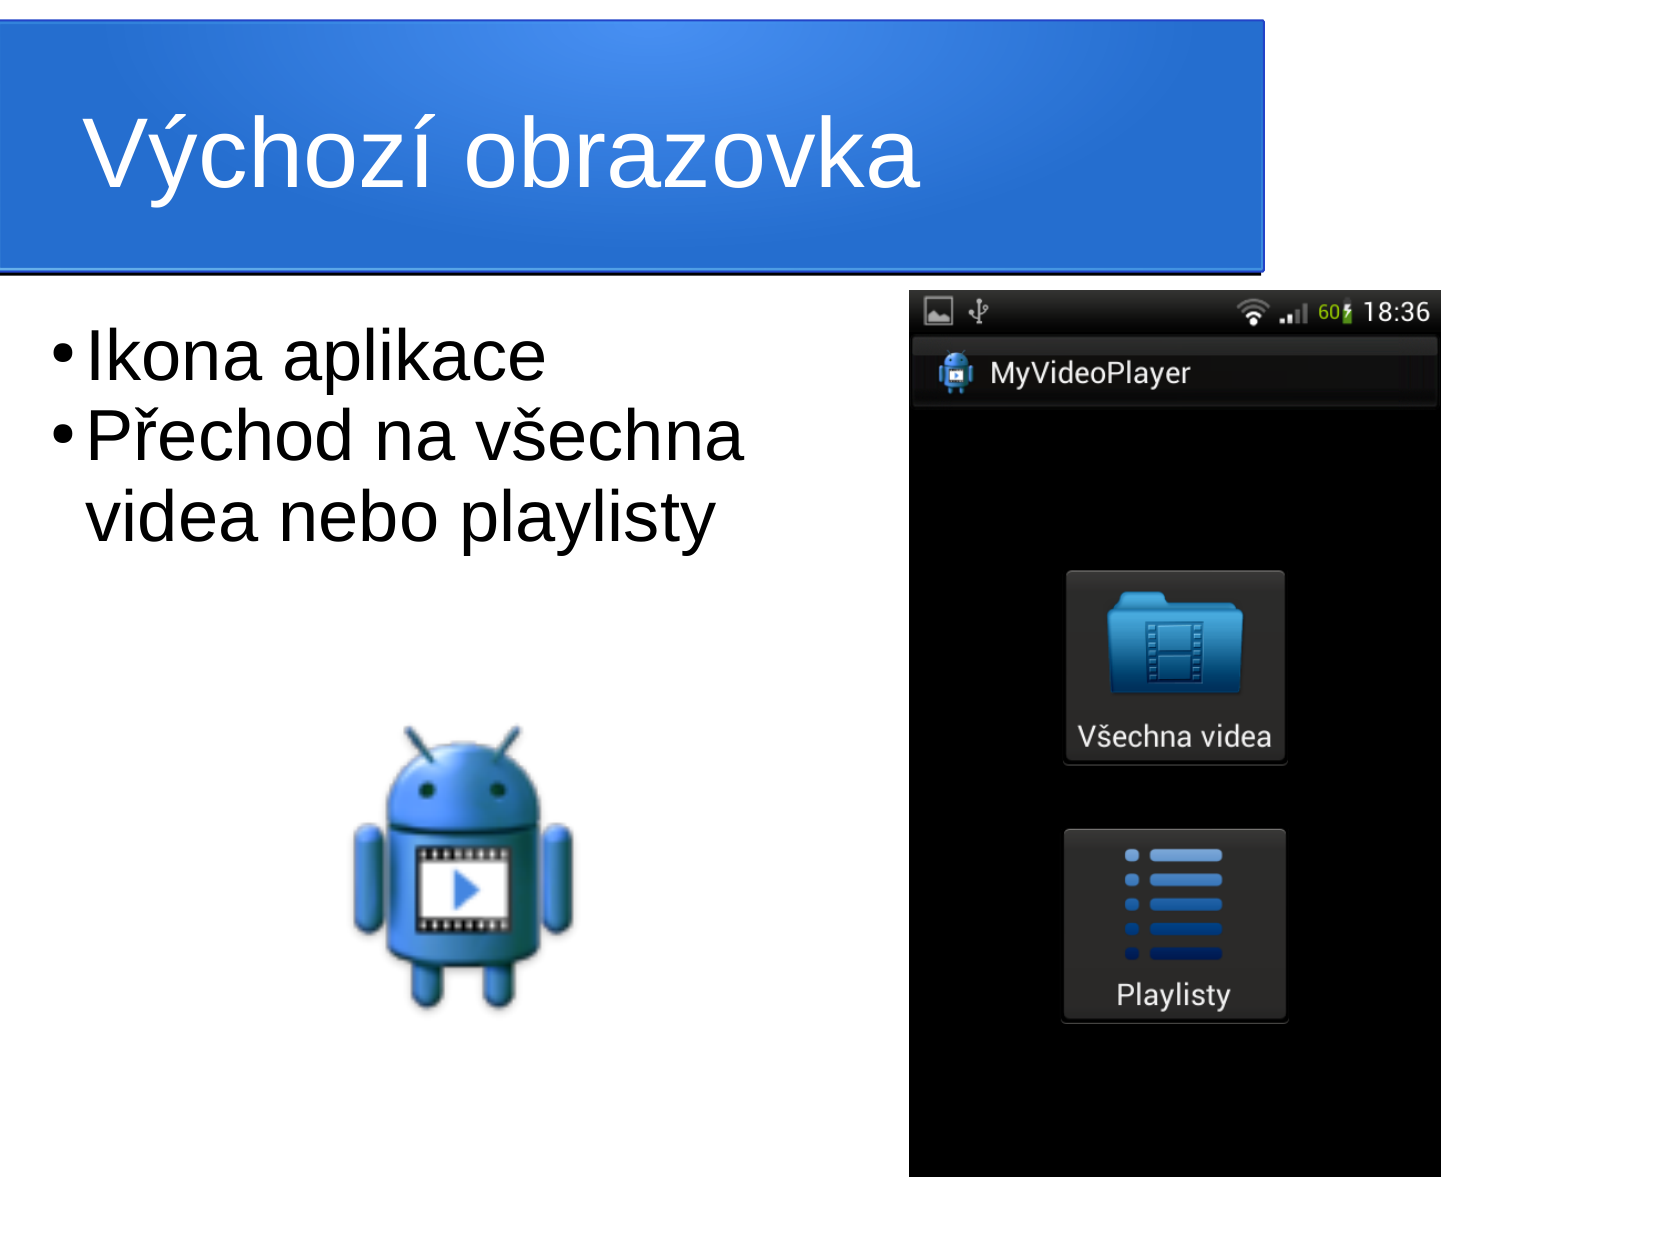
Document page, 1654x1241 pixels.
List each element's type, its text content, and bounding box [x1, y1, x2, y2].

picture [909, 290, 1441, 1177]
picture [295, 696, 638, 1040]
title Výchozí obrazovka [82, 49, 1250, 257]
text_box Ikona aplikace Přechod na všechna videa nebo playlisty [35, 307, 886, 565]
